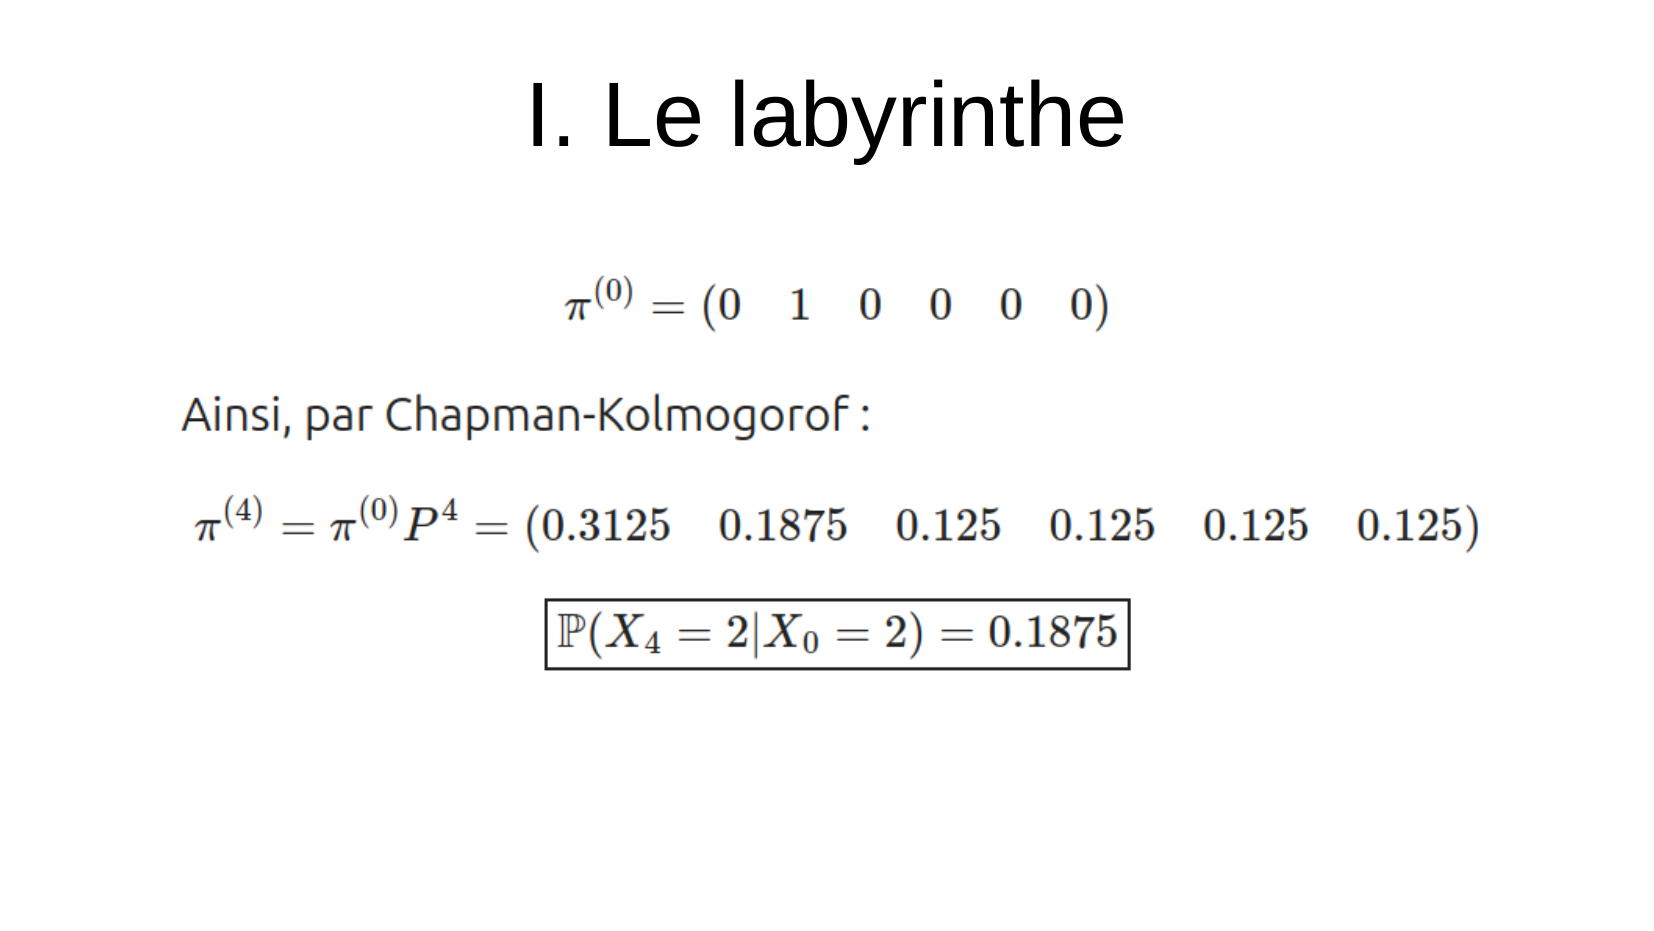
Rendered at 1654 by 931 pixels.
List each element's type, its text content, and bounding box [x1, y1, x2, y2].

title I. Le labyrinthe [82, 37, 1571, 193]
picture [165, 240, 1489, 691]
